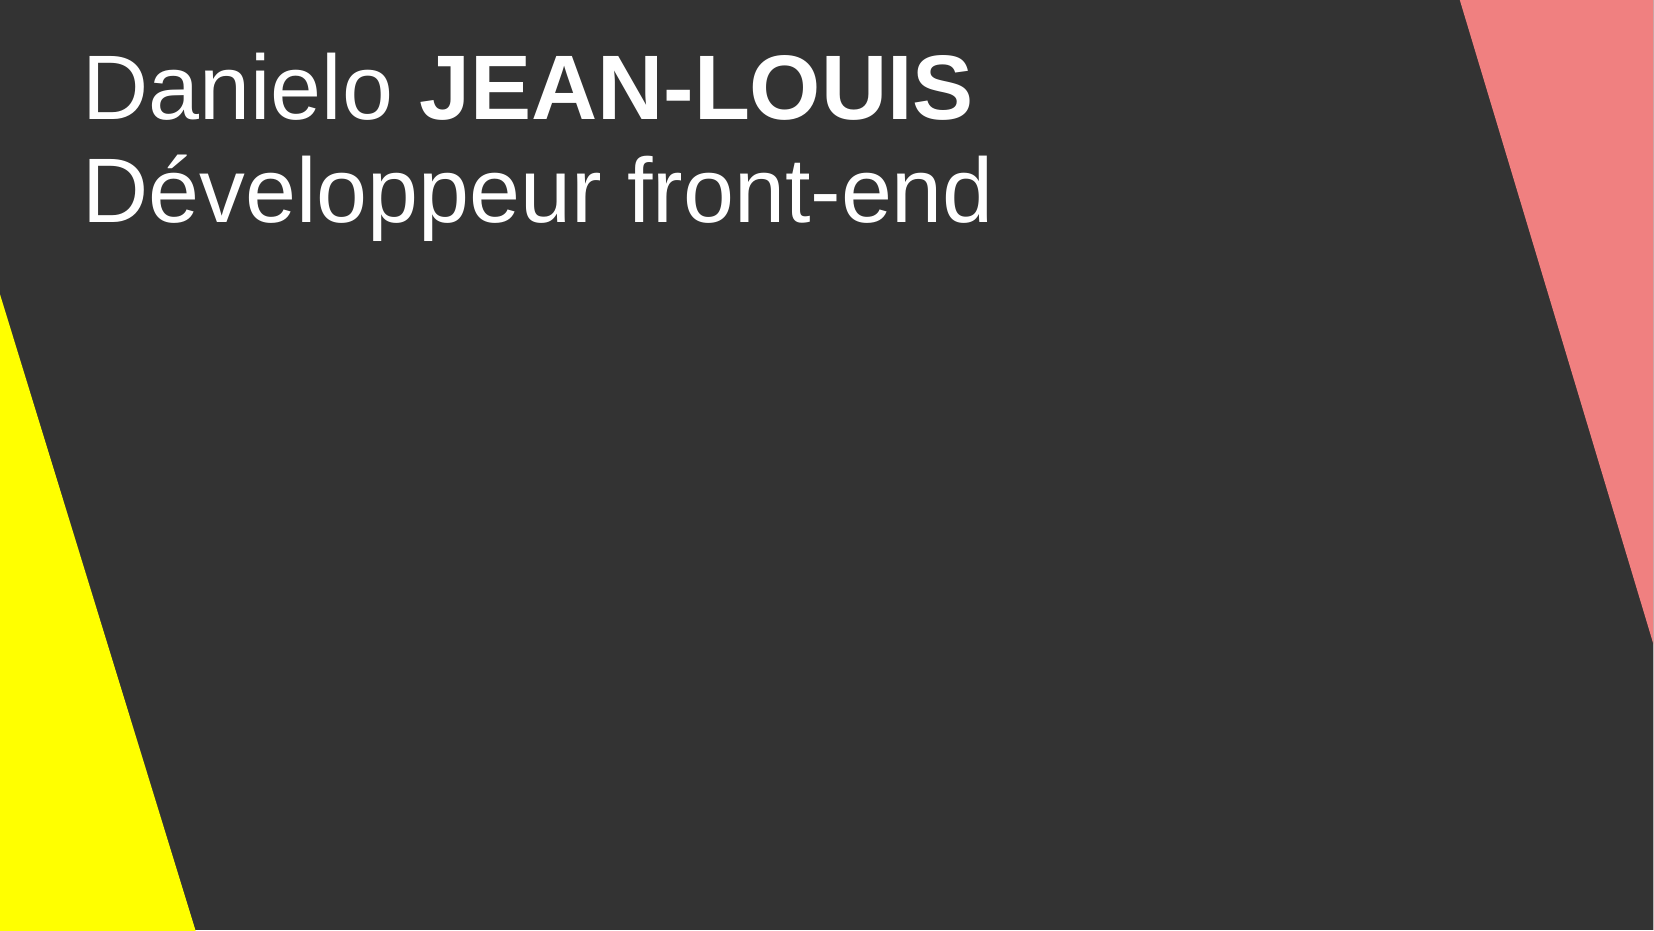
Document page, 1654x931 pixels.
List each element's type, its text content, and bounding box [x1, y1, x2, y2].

text_box [1459, 0, 1654, 647]
subtitle Danielo JEAN-LOUIS Développeur front-end [82, 36, 1571, 758]
text_box [0, 294, 196, 931]
